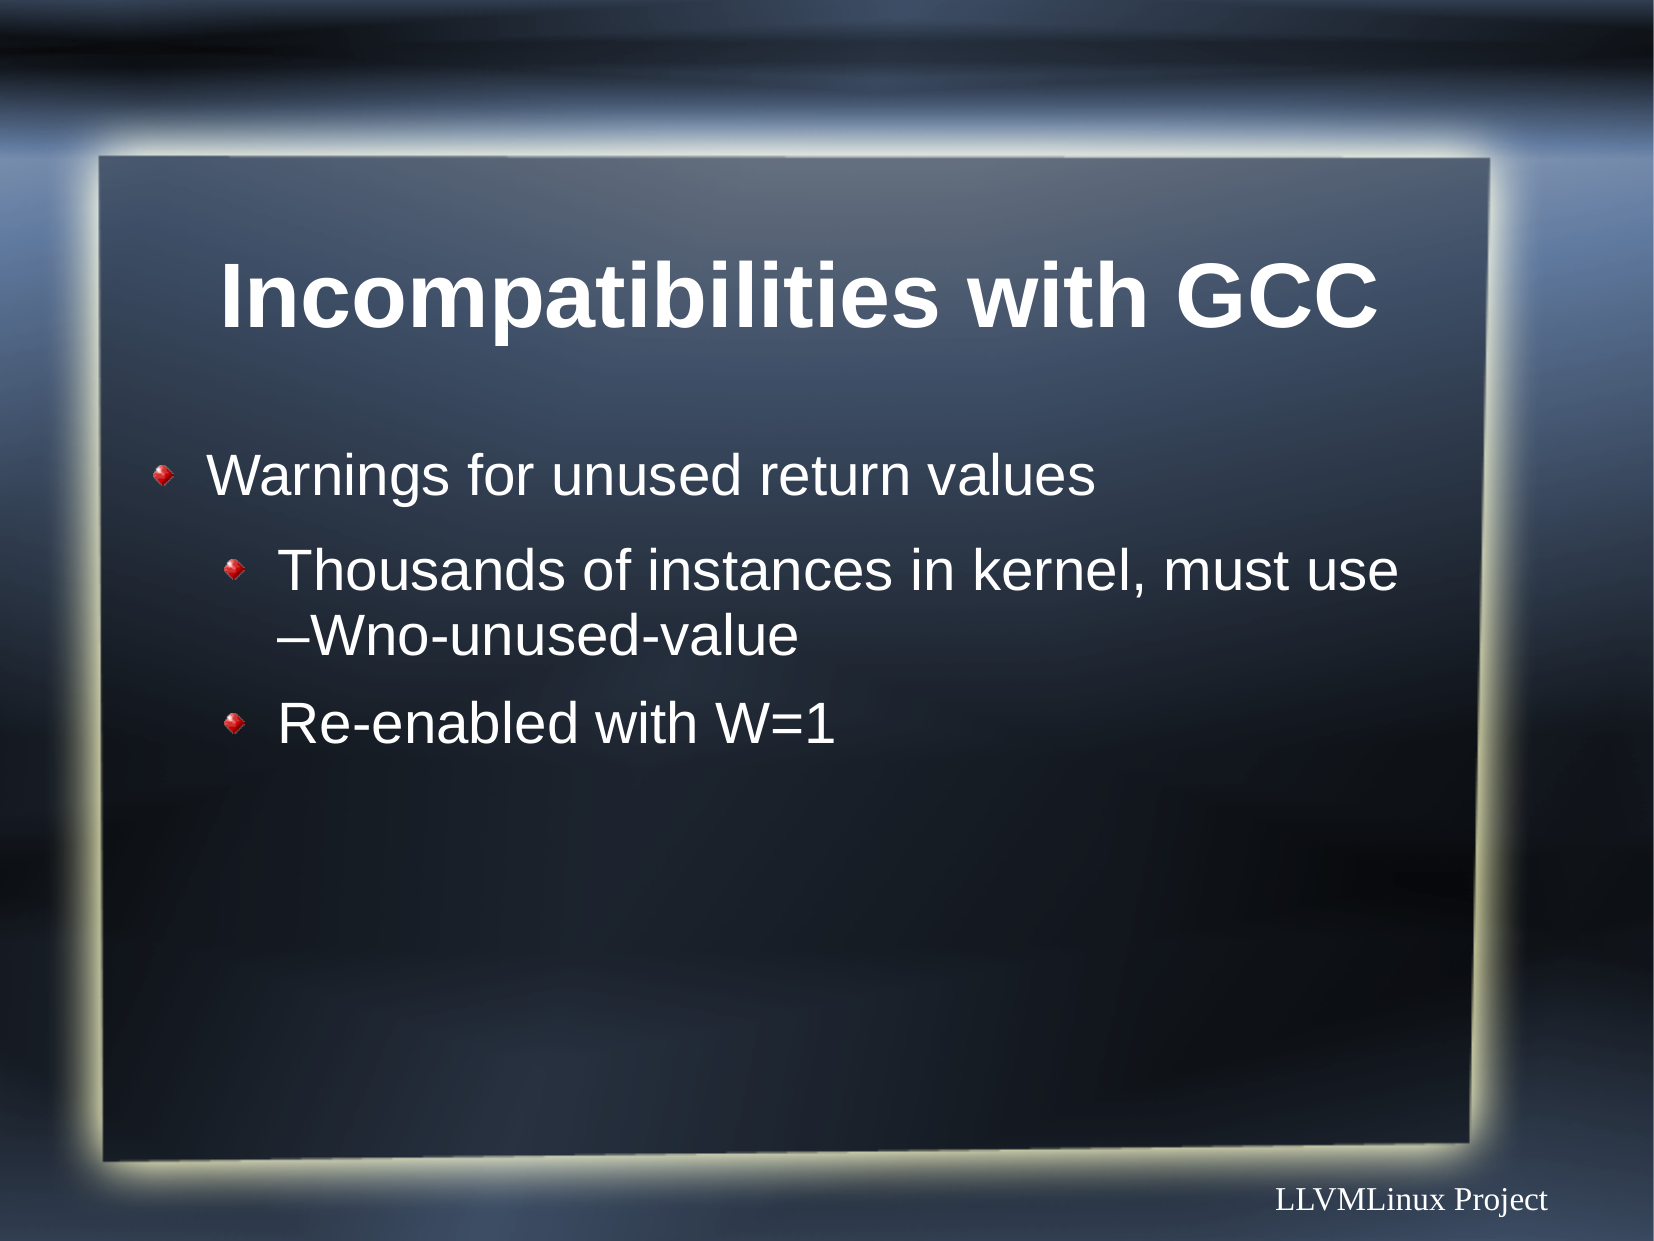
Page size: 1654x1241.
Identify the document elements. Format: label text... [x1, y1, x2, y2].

title Incompatibilities with GCC [124, 177, 1477, 414]
list Warnings for unused return values Thousands of instances in kernel, must use –Wno-unused-value Re-enabled with W=1 [135, 442, 1447, 1152]
picture [0, 0, 1654, 1241]
